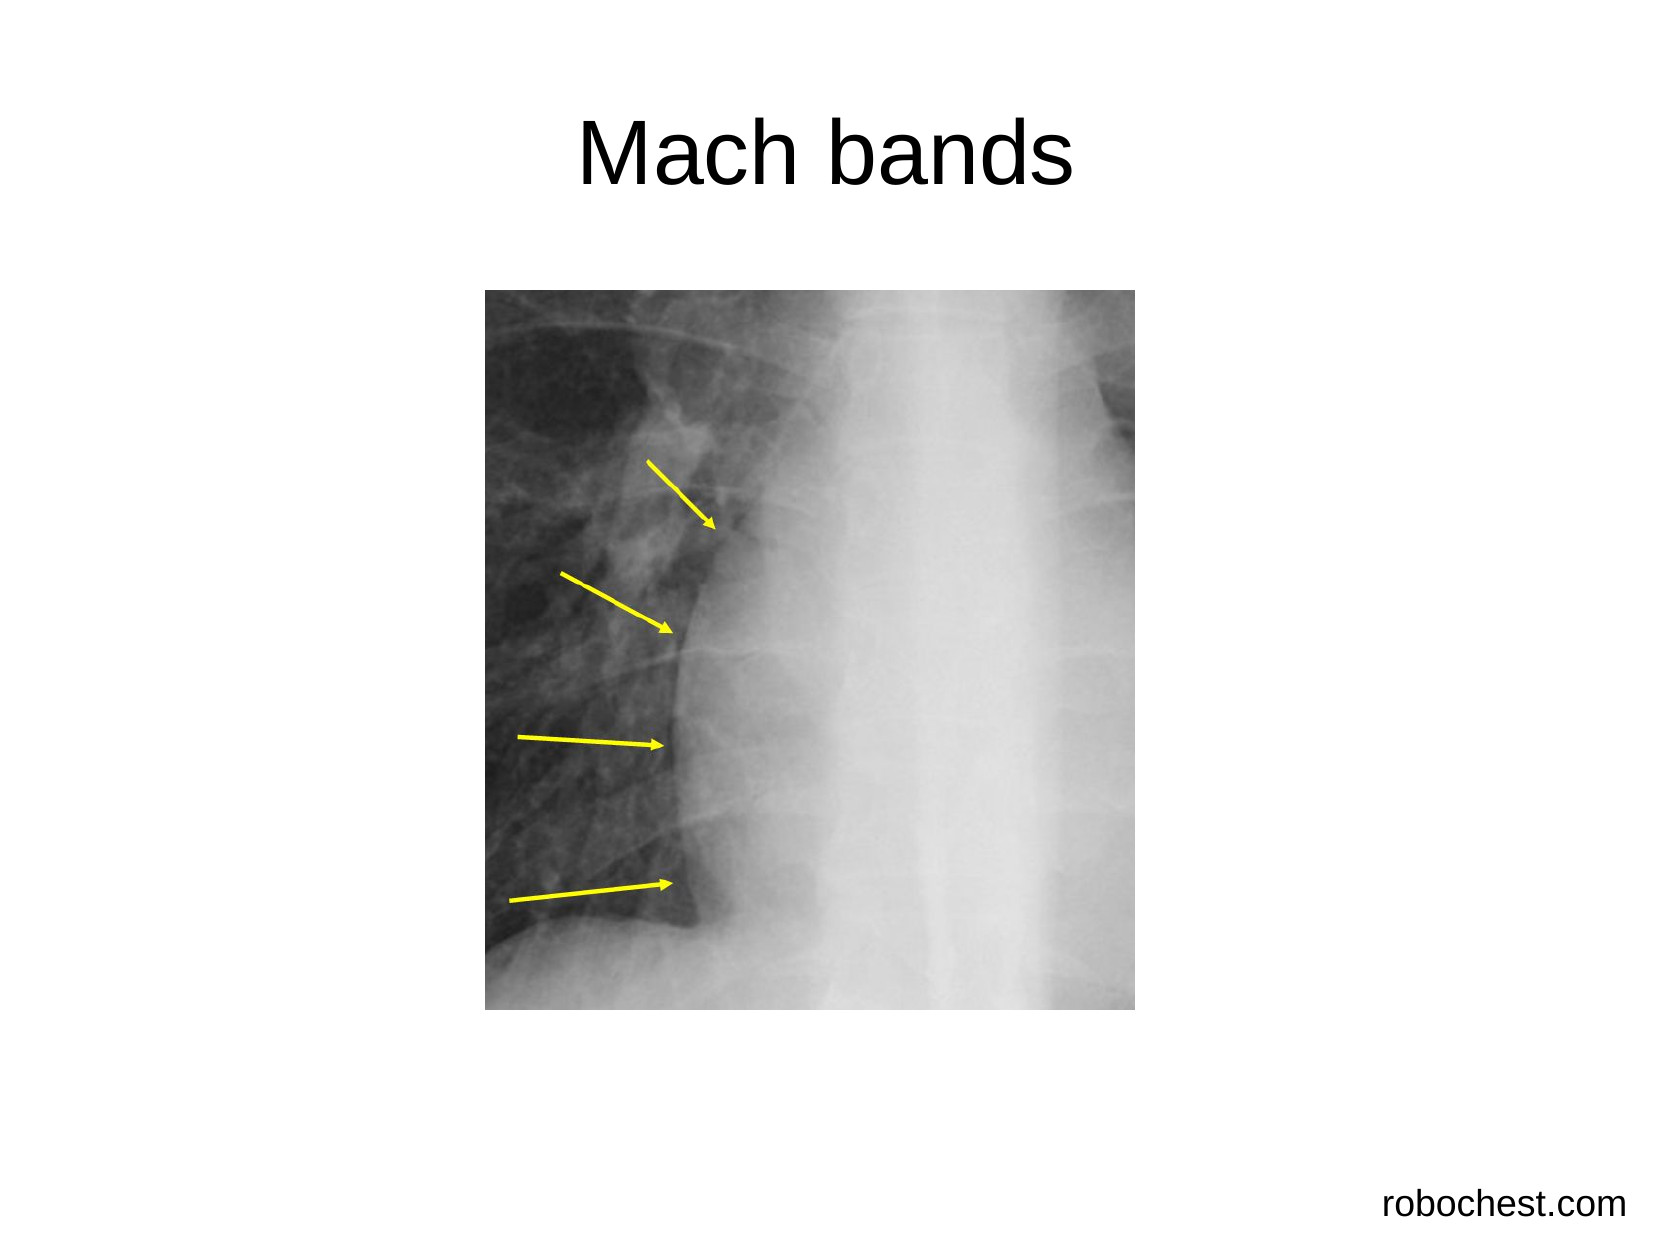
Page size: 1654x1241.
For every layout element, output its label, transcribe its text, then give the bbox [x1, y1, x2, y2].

title Mach bands [82, 49, 1571, 257]
text_box robochest.com [1367, 1175, 1643, 1233]
picture [485, 290, 1135, 1010]
